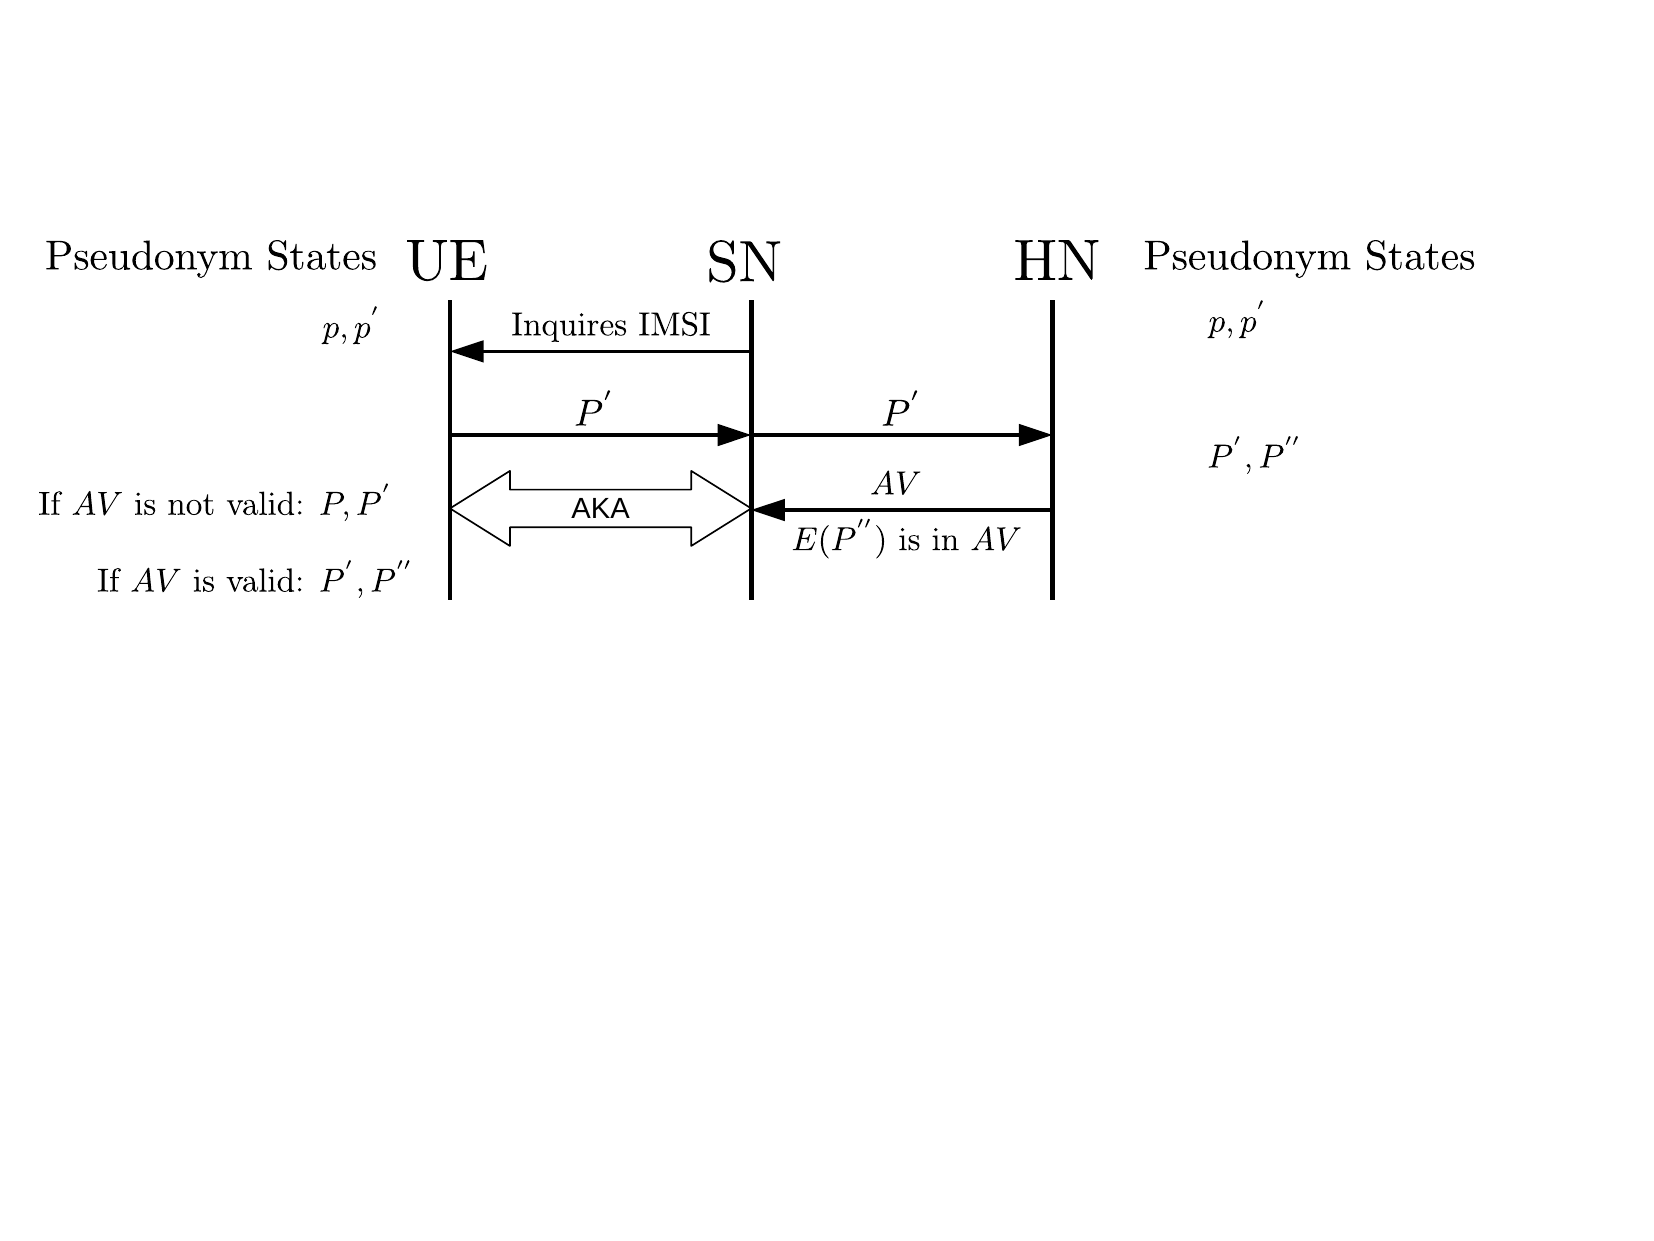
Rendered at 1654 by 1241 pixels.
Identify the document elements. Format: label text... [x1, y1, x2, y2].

text_box [791, 518, 1022, 559]
text_box [870, 470, 922, 496]
text_box [1013, 240, 1101, 280]
text_box [45, 240, 378, 279]
text_box [38, 483, 390, 522]
text_box [1143, 240, 1476, 279]
text_box [405, 240, 489, 282]
text_box [321, 306, 378, 345]
text_box [706, 240, 782, 283]
text_box [573, 390, 612, 426]
text_box AKA [450, 470, 752, 546]
text_box [881, 390, 919, 426]
text_box [511, 311, 711, 342]
text_box [1207, 300, 1264, 339]
text_box [97, 560, 411, 598]
text_box [1207, 436, 1299, 474]
